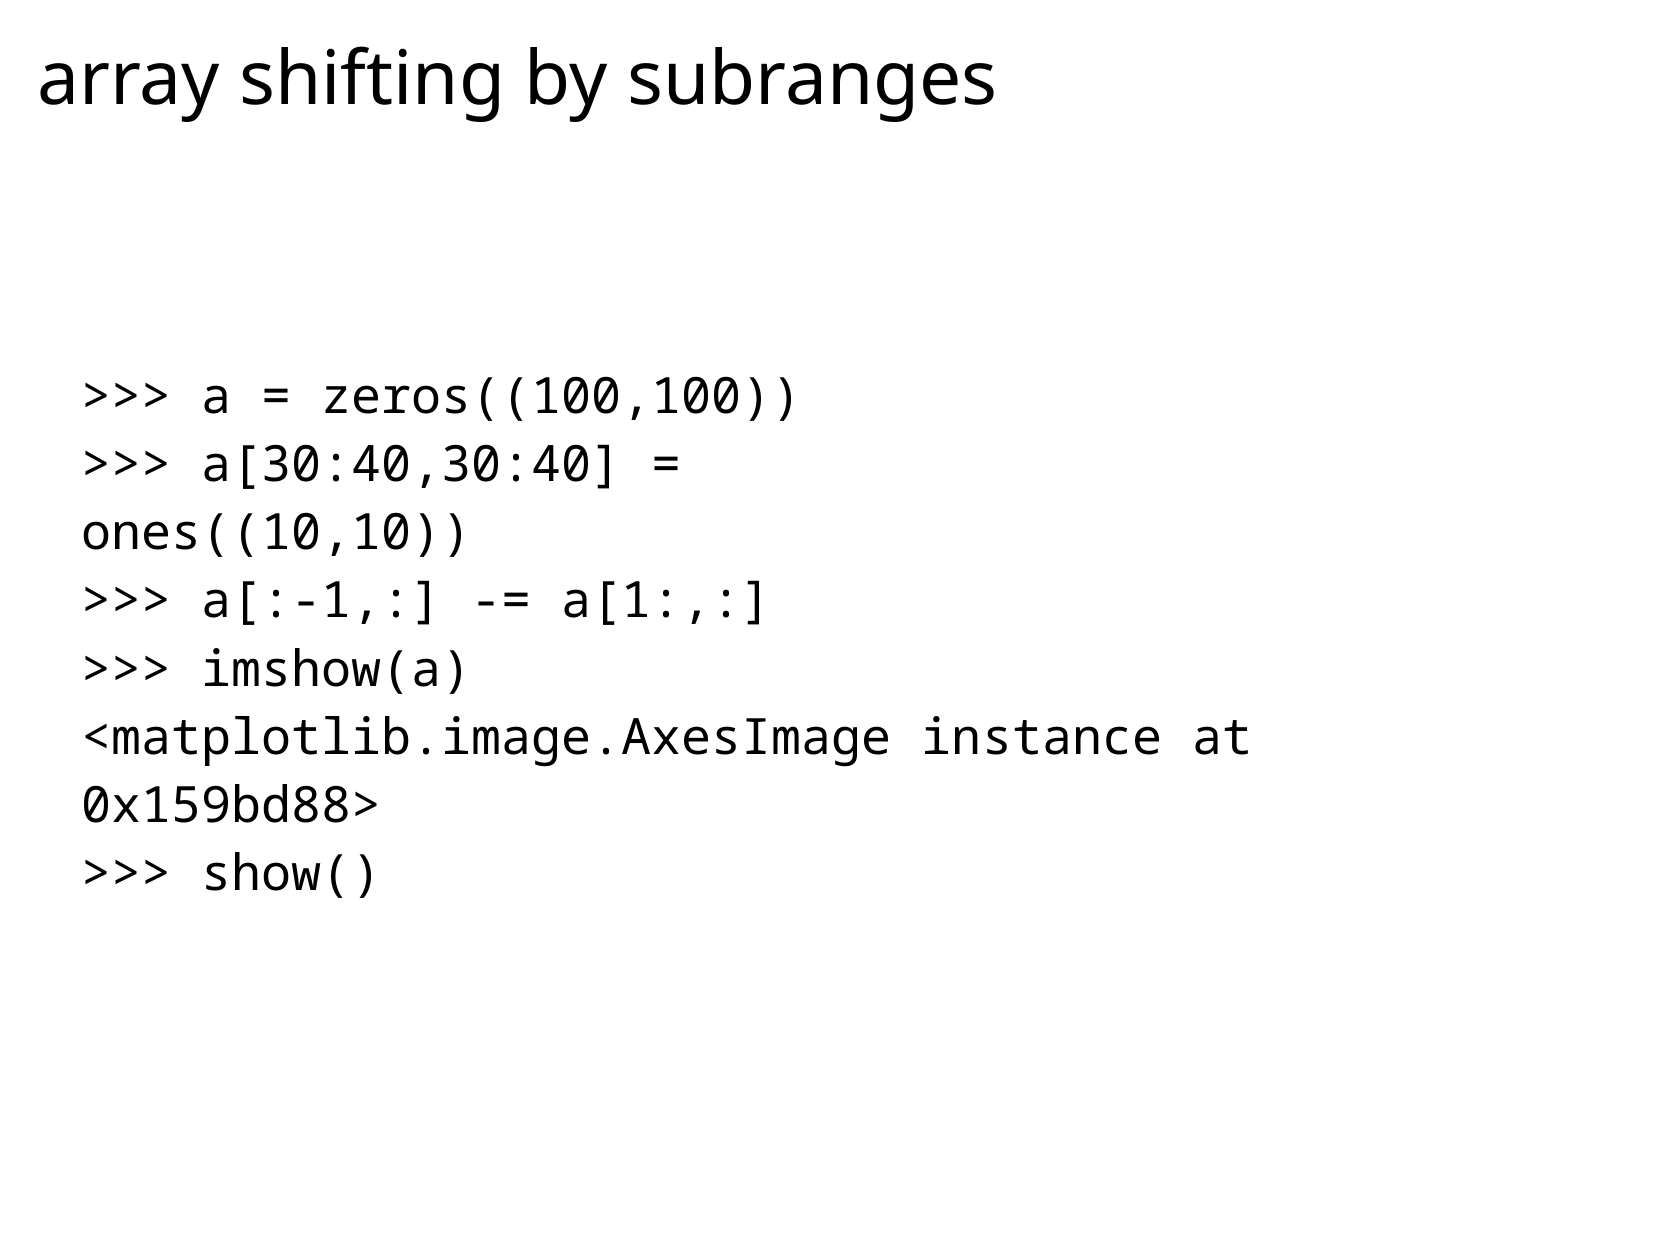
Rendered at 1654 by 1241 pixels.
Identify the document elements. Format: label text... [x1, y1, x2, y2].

title array shifting by subranges [37, 0, 1613, 151]
text_box >>> a = zeros((100,100)) >>> a[30:40,30:40] = ones((10,10)) >>> a[:-1,:] -= a[1:,:] >>> imshow(a) <matplotlib.image.AxesImage instance at 0x159bd88> >>> show() [66, 352, 1546, 1233]
